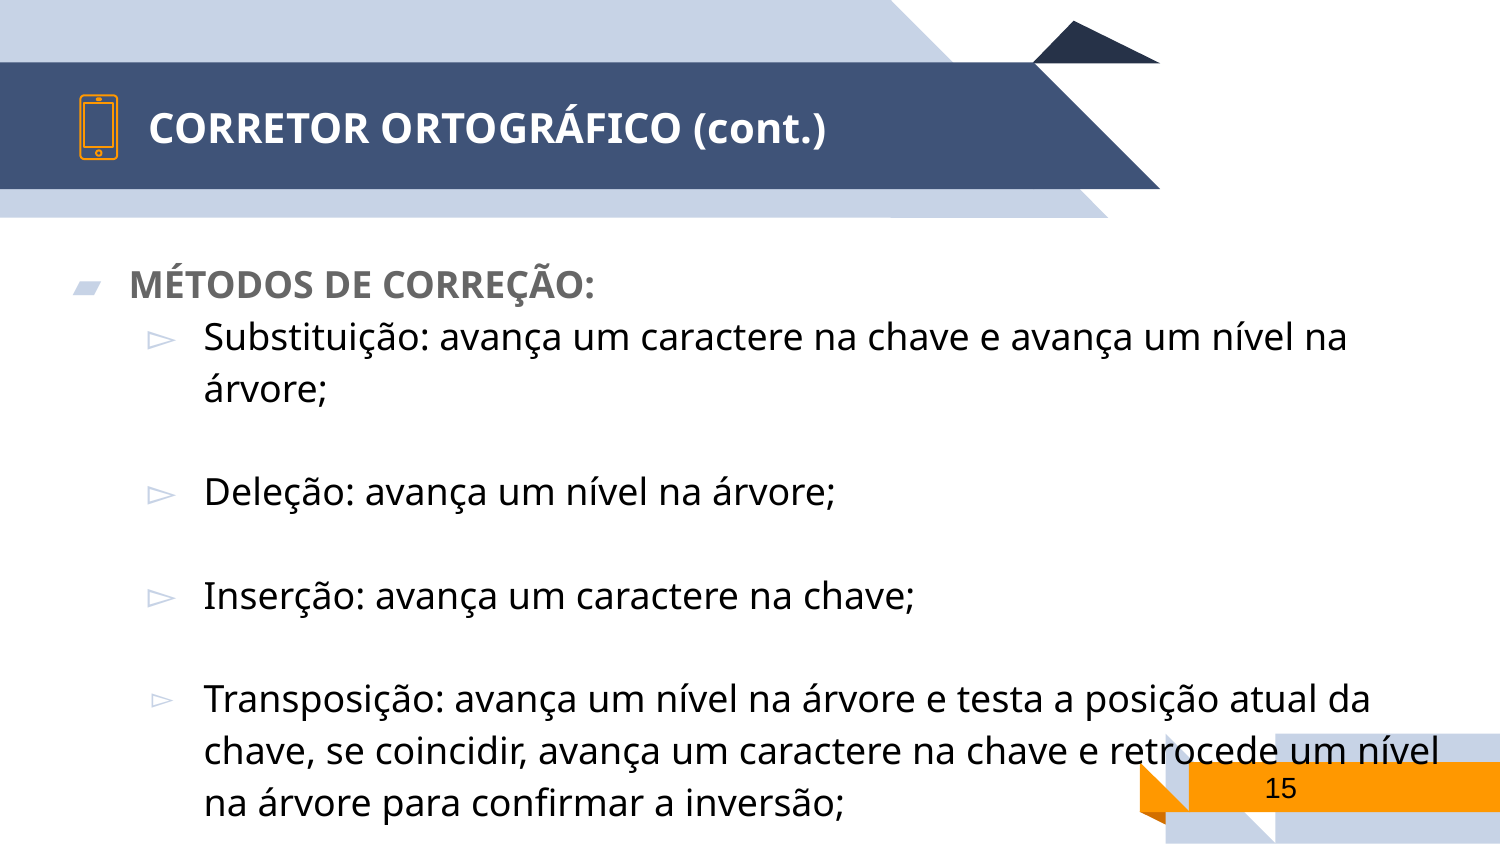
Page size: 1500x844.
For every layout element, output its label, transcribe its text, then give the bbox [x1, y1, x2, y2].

text_box MÉTODOS DE CORREÇÃO: Substituição: avança um caractere na chave e avança um nível na árvore; Deleção: avança um nível na árvore; Inserção: avança um caractere na chave; Transposição: avança um nível na árvore e testa a posição atual da chave, se coincidir, avança um caractere na chave e retrocede um nível na árvore para confirmar a inversão; [38, 204, 1462, 786]
slide_number <number> [1249, 760, 1494, 813]
title CORRETOR ORTOGRÁFICO (cont.) [133, 64, 997, 190]
